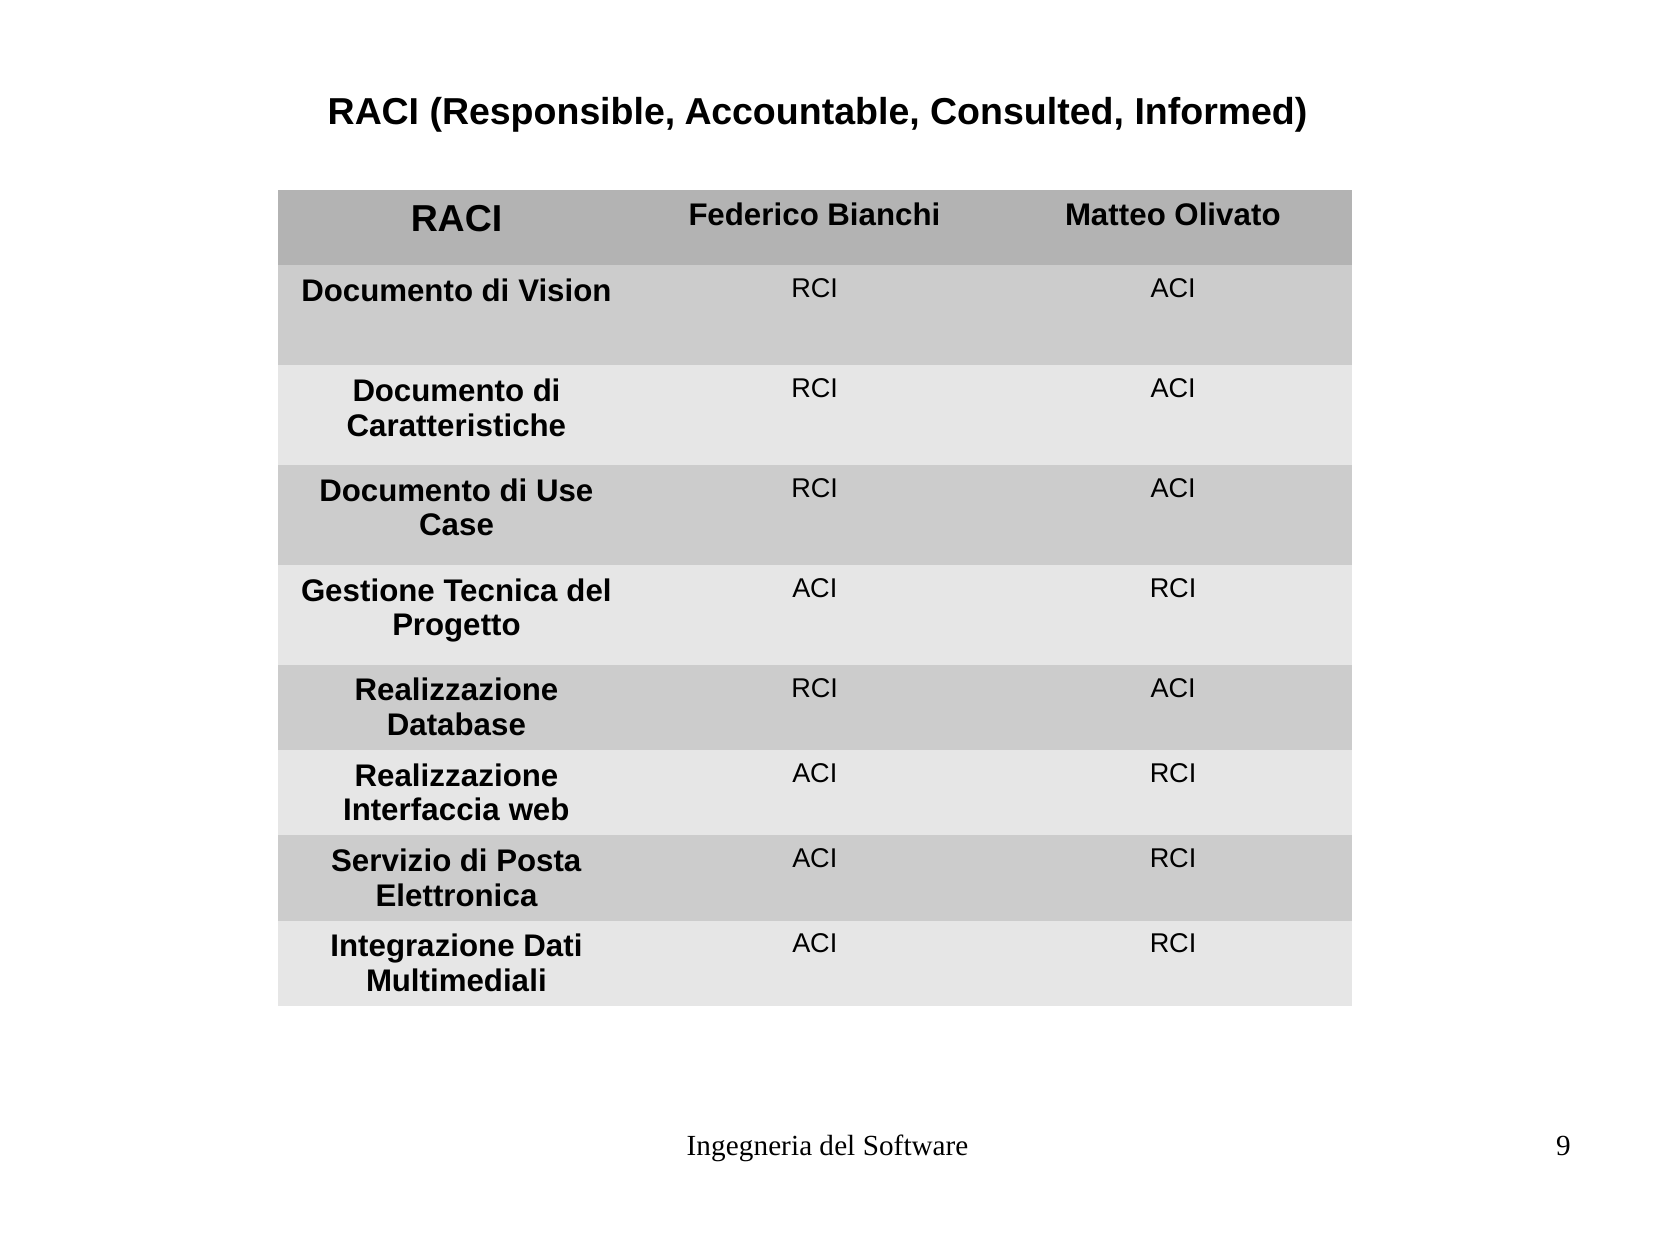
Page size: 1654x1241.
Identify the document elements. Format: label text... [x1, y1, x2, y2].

table_header Matteo Olivato [994, 190, 1352, 265]
table_cell Integrazione Dati Multimediali [278, 921, 636, 1006]
text_box RACI (Responsible, Accountable, Consulted, Informed) [312, 82, 1324, 140]
table_cell ACI [994, 365, 1352, 465]
table_cell Realizzazione Database [278, 665, 636, 750]
table_cell Servizio di Posta Elettronica [278, 835, 636, 921]
table_cell Documento di Caratteristiche [278, 365, 636, 465]
table_cell ACI [636, 835, 994, 921]
table_cell RCI [994, 835, 1352, 921]
table_header Federico Bianchi [636, 190, 994, 265]
table_cell RCI [636, 465, 994, 565]
table_cell ACI [636, 921, 994, 1006]
table_cell ACI [636, 750, 994, 835]
table_cell RCI [636, 365, 994, 465]
table_cell RCI [636, 665, 994, 750]
table_cell ACI [994, 465, 1352, 565]
table_cell RCI [994, 921, 1352, 1006]
table_cell RCI [994, 750, 1352, 835]
table_cell ACI [994, 265, 1352, 365]
table_cell ACI [636, 565, 994, 665]
table_cell Documento di Vision [278, 265, 636, 365]
table_cell RCI [994, 565, 1352, 665]
table_cell Documento di Use Case [278, 465, 636, 565]
table_cell RCI [636, 265, 994, 365]
table_header RACI [278, 190, 636, 265]
table_cell Realizzazione Interfaccia web [278, 750, 636, 835]
table_cell ACI [994, 665, 1352, 750]
table_cell Gestione Tecnica del Progetto [278, 565, 636, 665]
